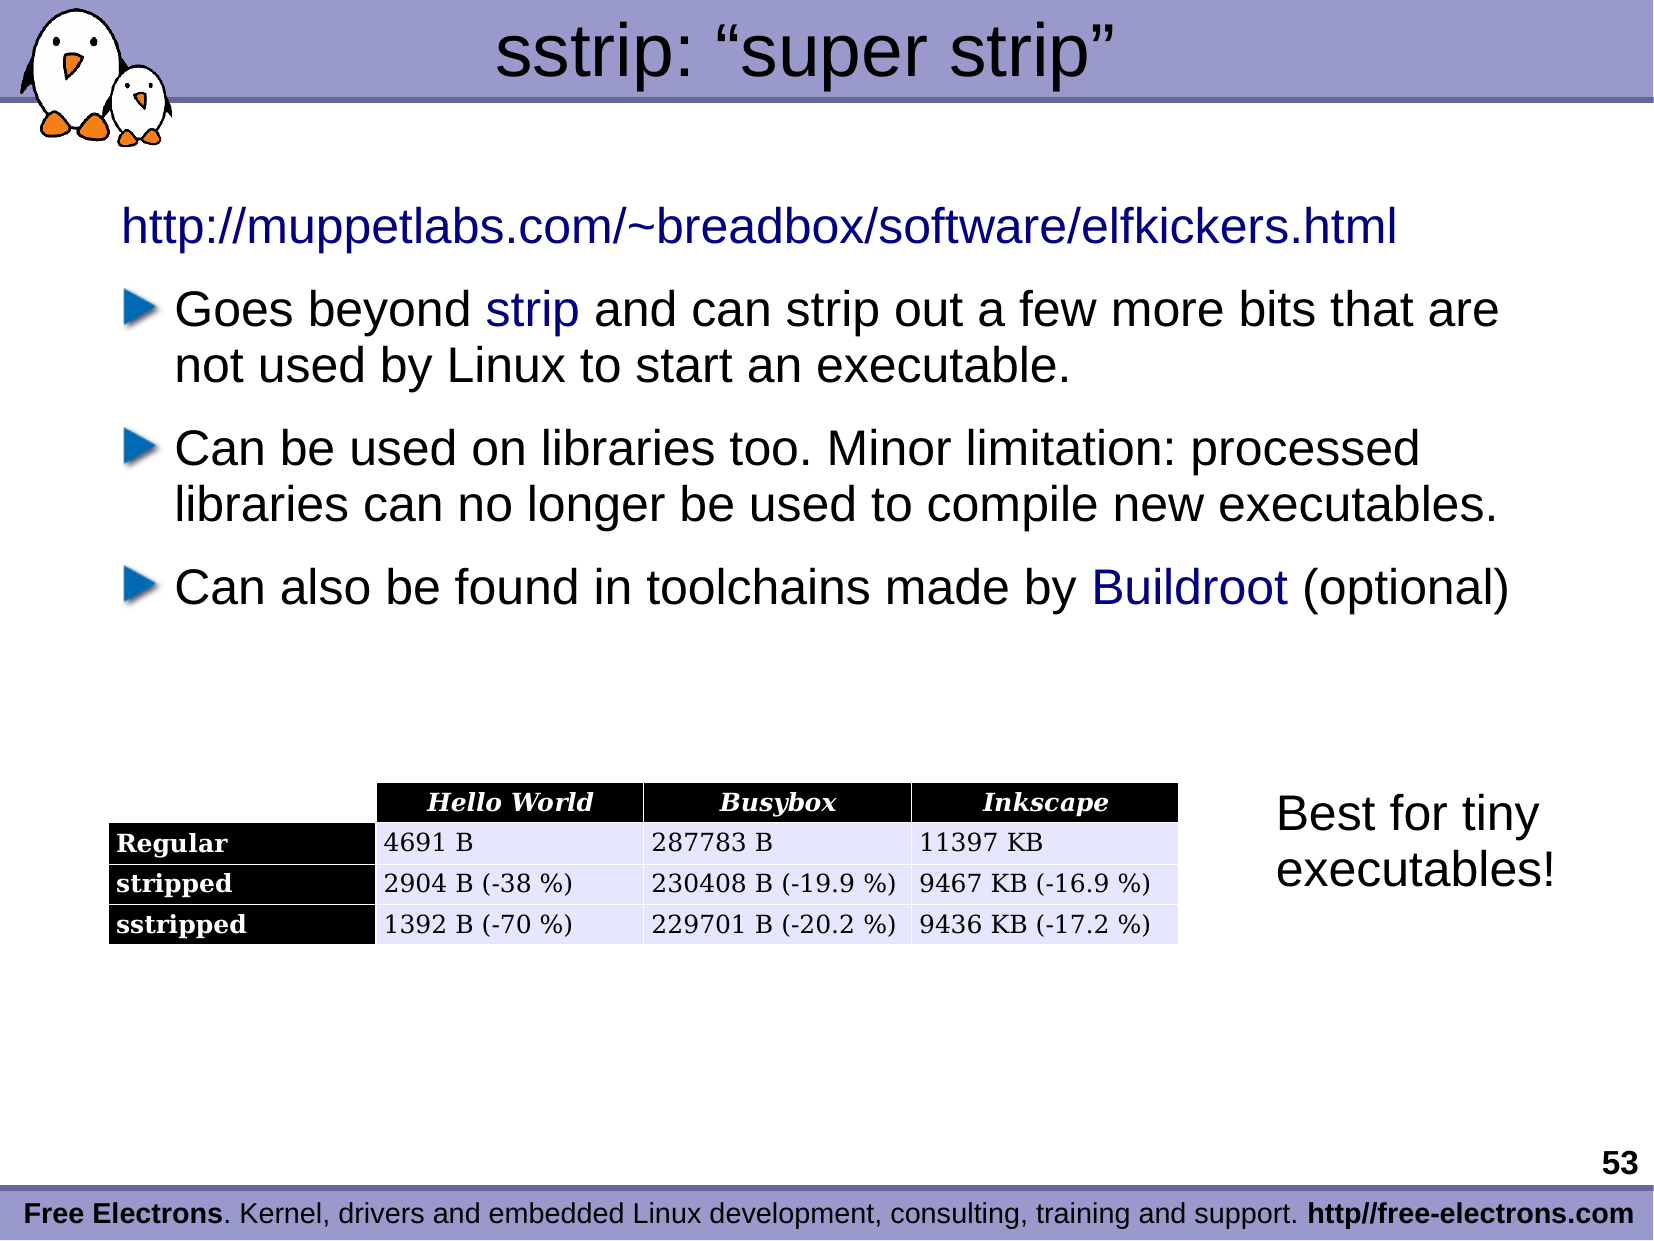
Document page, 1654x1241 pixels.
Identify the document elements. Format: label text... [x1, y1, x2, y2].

picture [20, 8, 172, 147]
title sstrip: “super strip” [60, 0, 1551, 100]
chart [108, 782, 1180, 1048]
list http://muppetlabs.com/~breadbox/software/elfkickers.html Goes beyond strip and can strip out a few more bits that are not used by Linux to start an executable. Can be used on libraries too. Minor limitation: processed libraries can no longer be used to compile new executables. Can also be found in toolchains made by Buildroot (optional) [103, 198, 1516, 724]
text_box Best for tiny executables! [1275, 784, 1557, 910]
